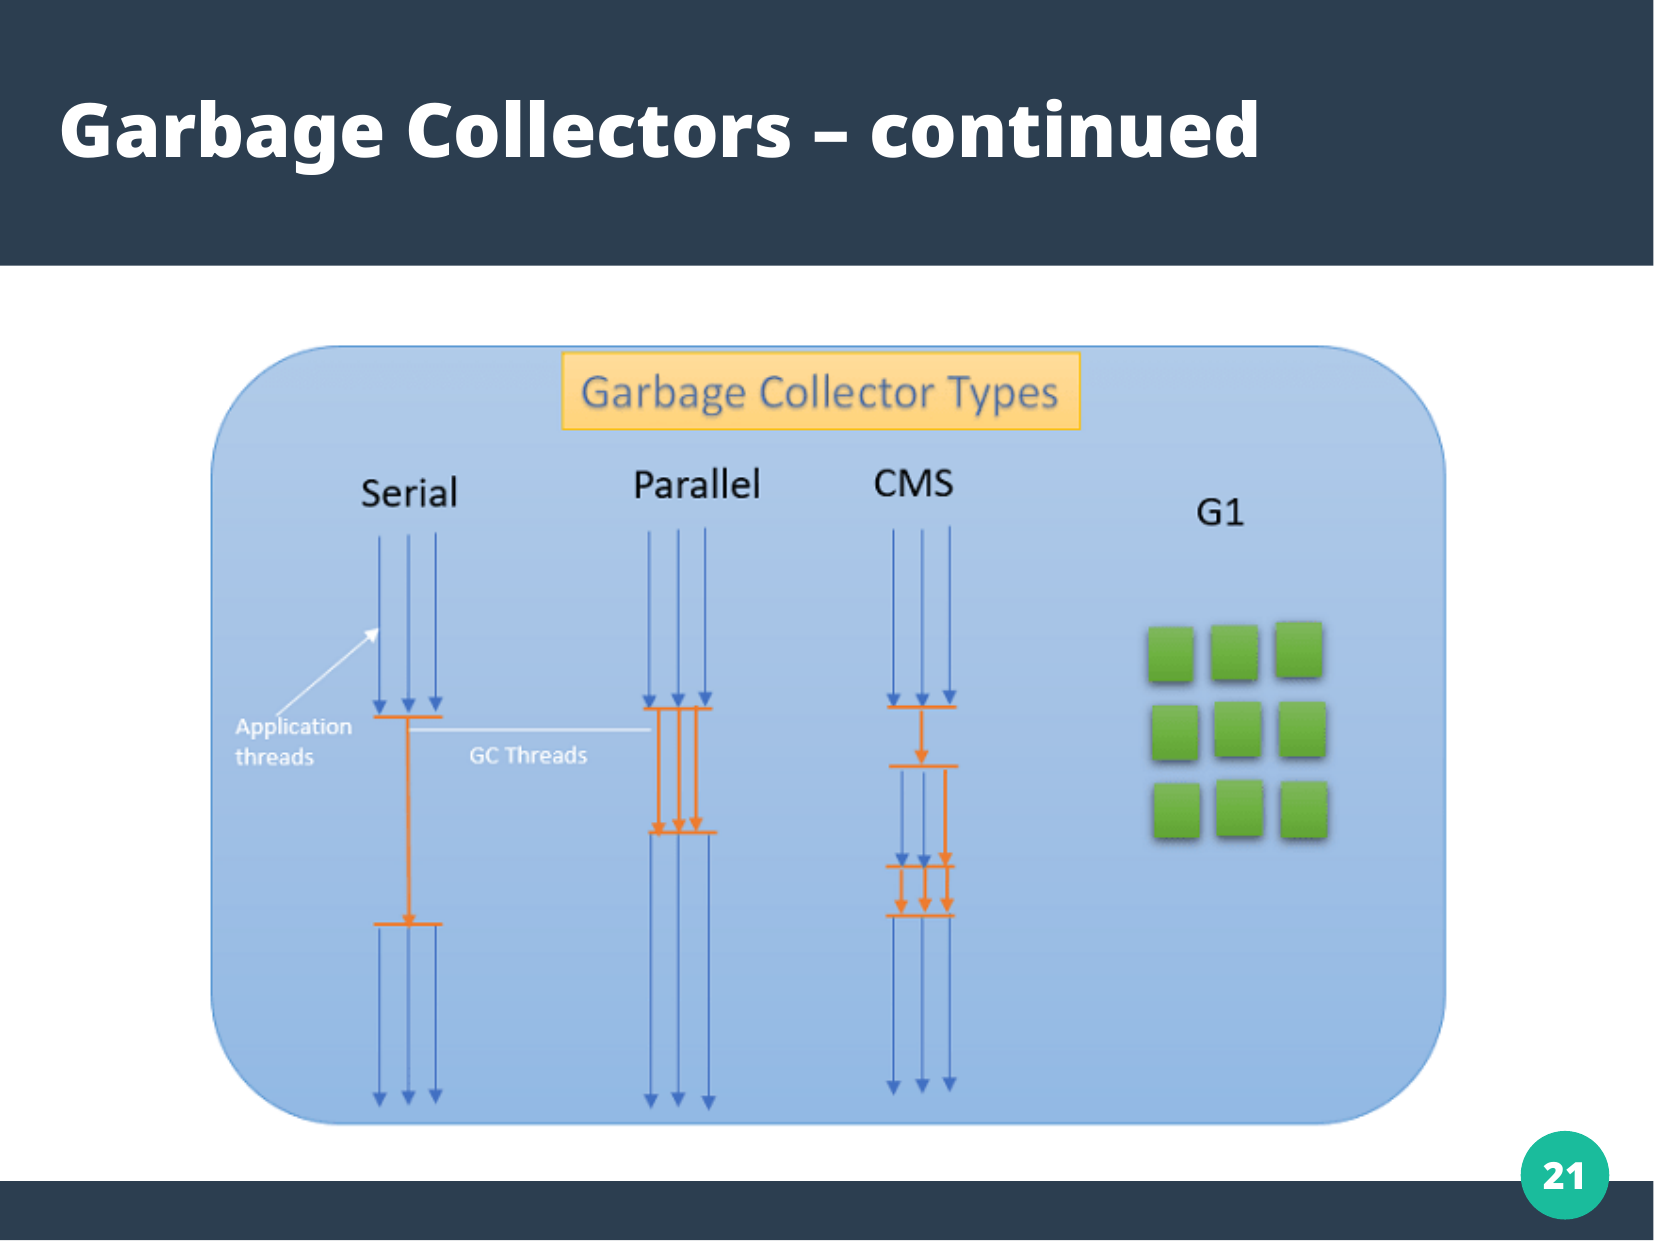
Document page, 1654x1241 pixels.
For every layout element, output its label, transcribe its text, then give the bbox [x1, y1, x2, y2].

title Garbage Collectors – continued [59, 49, 1595, 207]
picture [196, 344, 1458, 1132]
